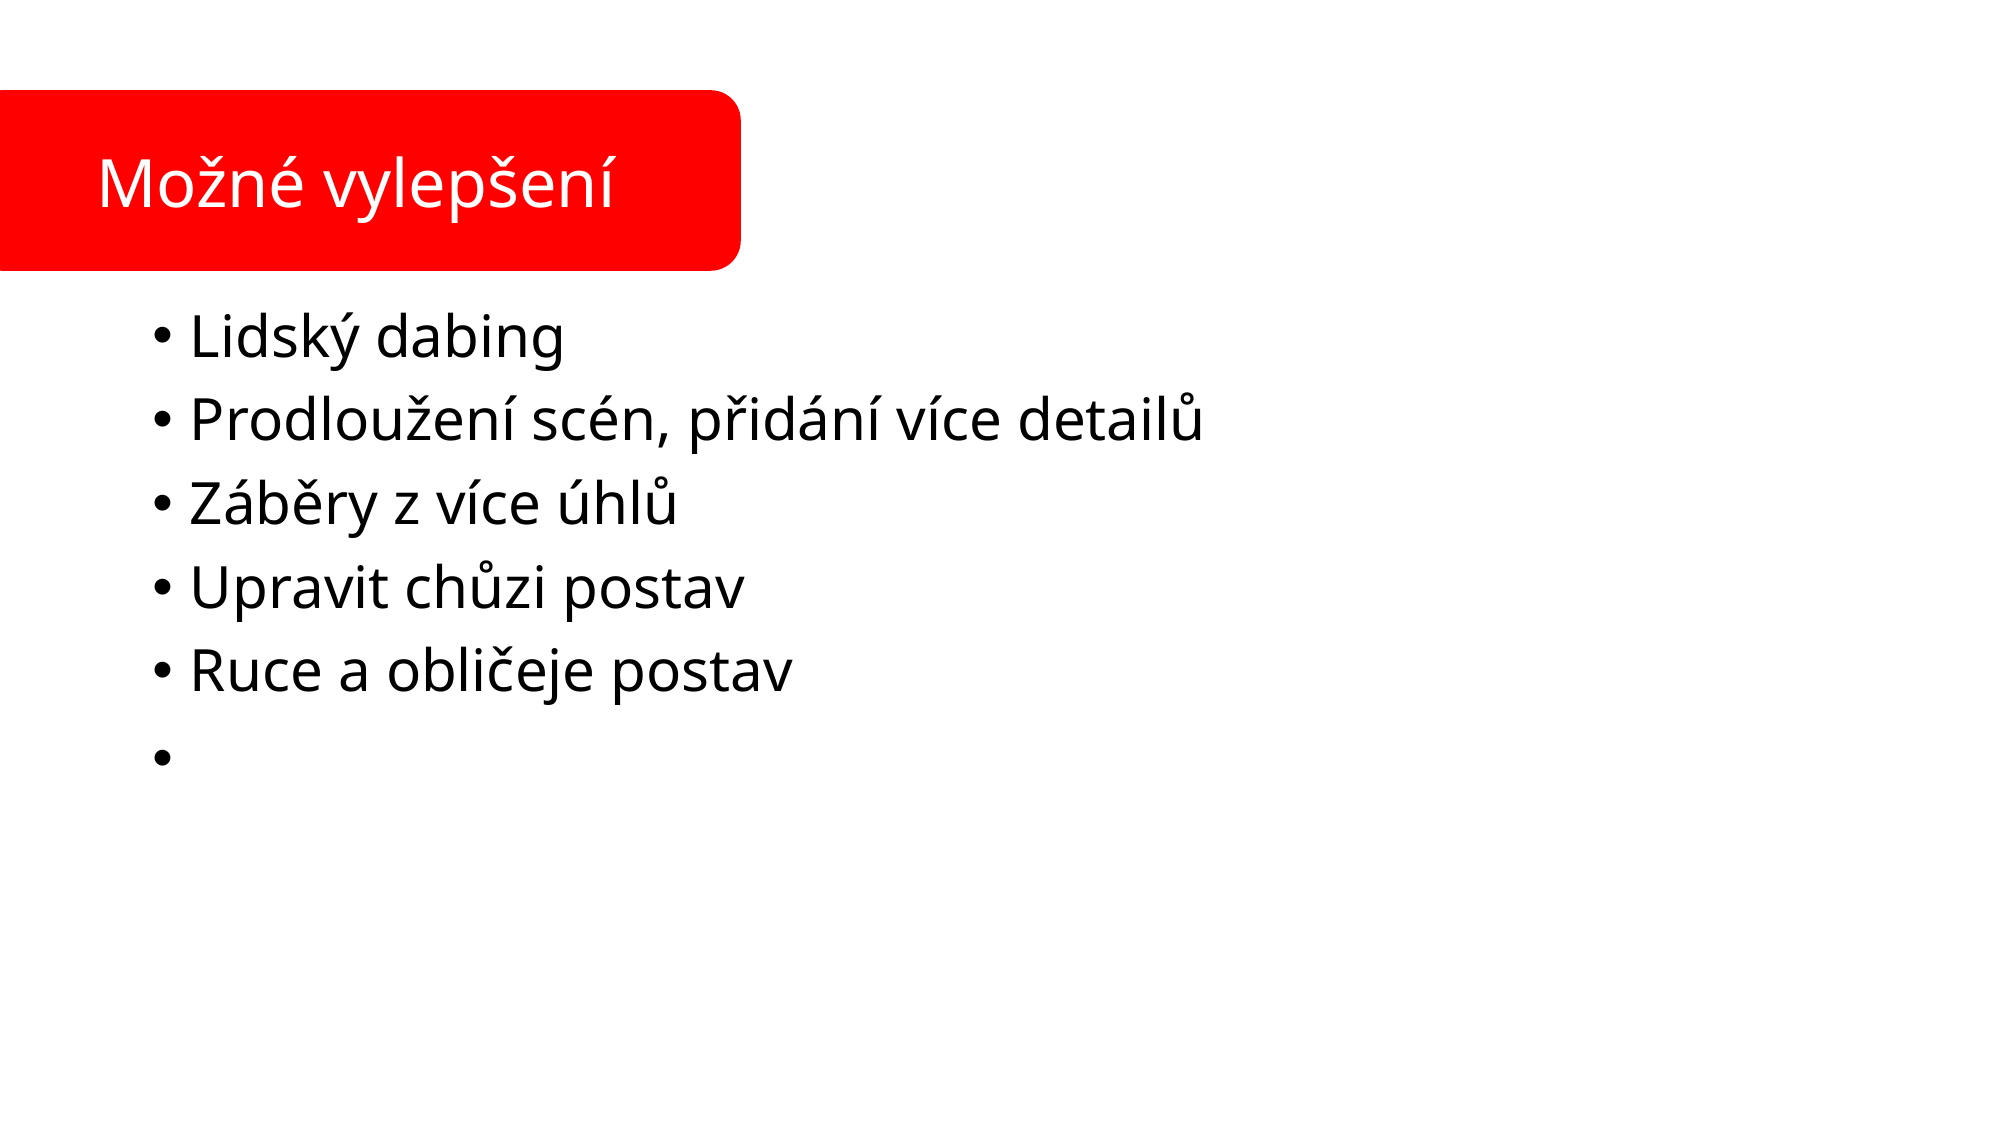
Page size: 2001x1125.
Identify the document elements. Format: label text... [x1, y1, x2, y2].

text_box Možné vylepšení [0, 90, 741, 271]
list Lidský dabing Prodloužení scén, přidání více detailů Záběry z více úhlů Upravit chůzi postav Ruce a obličeje postav [137, 299, 1863, 1014]
